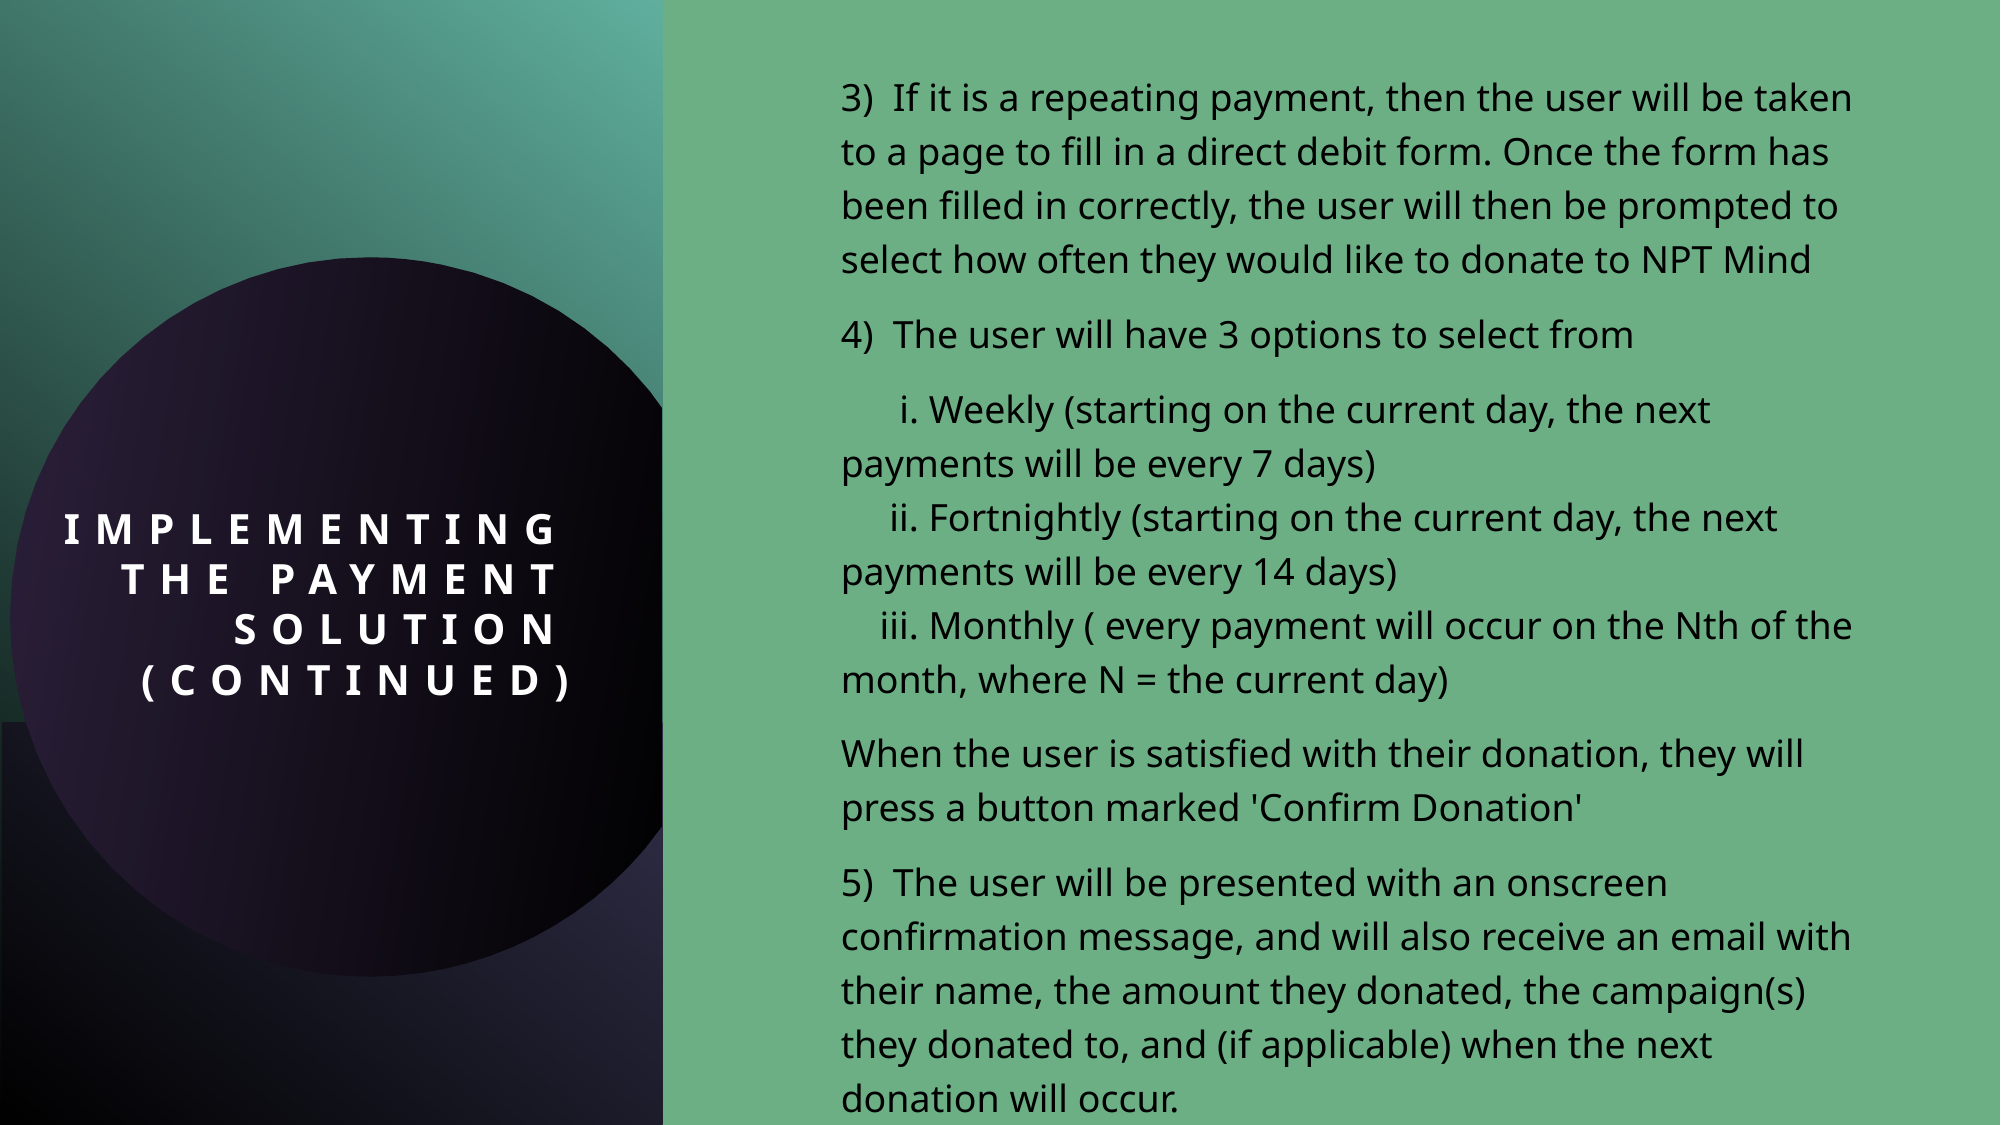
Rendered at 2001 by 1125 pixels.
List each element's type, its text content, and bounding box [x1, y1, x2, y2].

text_box [0, 0, 2000, 1125]
list 3) If it is a repeating payment, then the user will be taken to a page to fill in a direct debit form. Once the form has been filled in correctly, the user will then be prompted to select how often they would like to donate to NPT Mind 4) The user will have 3 options to select from i. Weekly (starting on the current day, the next payments will be every 7 days) ii. Fortnightly (starting on the current day, the next payments will be every 14 days) iii. Monthly ( every payment will occur on the Nth of the month, where N = the current day) When the user is satisfied with their donation, they will press a button marked 'Confirm Donation' 5) The user will be presented with an onscreen confirmation message, and will also receive an email with their name, the amount they donated, the campaign(s) they donated to, and (if applicable) when the next donation will occur. [840, 65, 1871, 1125]
title Implementing the payment solution (continued) [63, 168, 638, 704]
